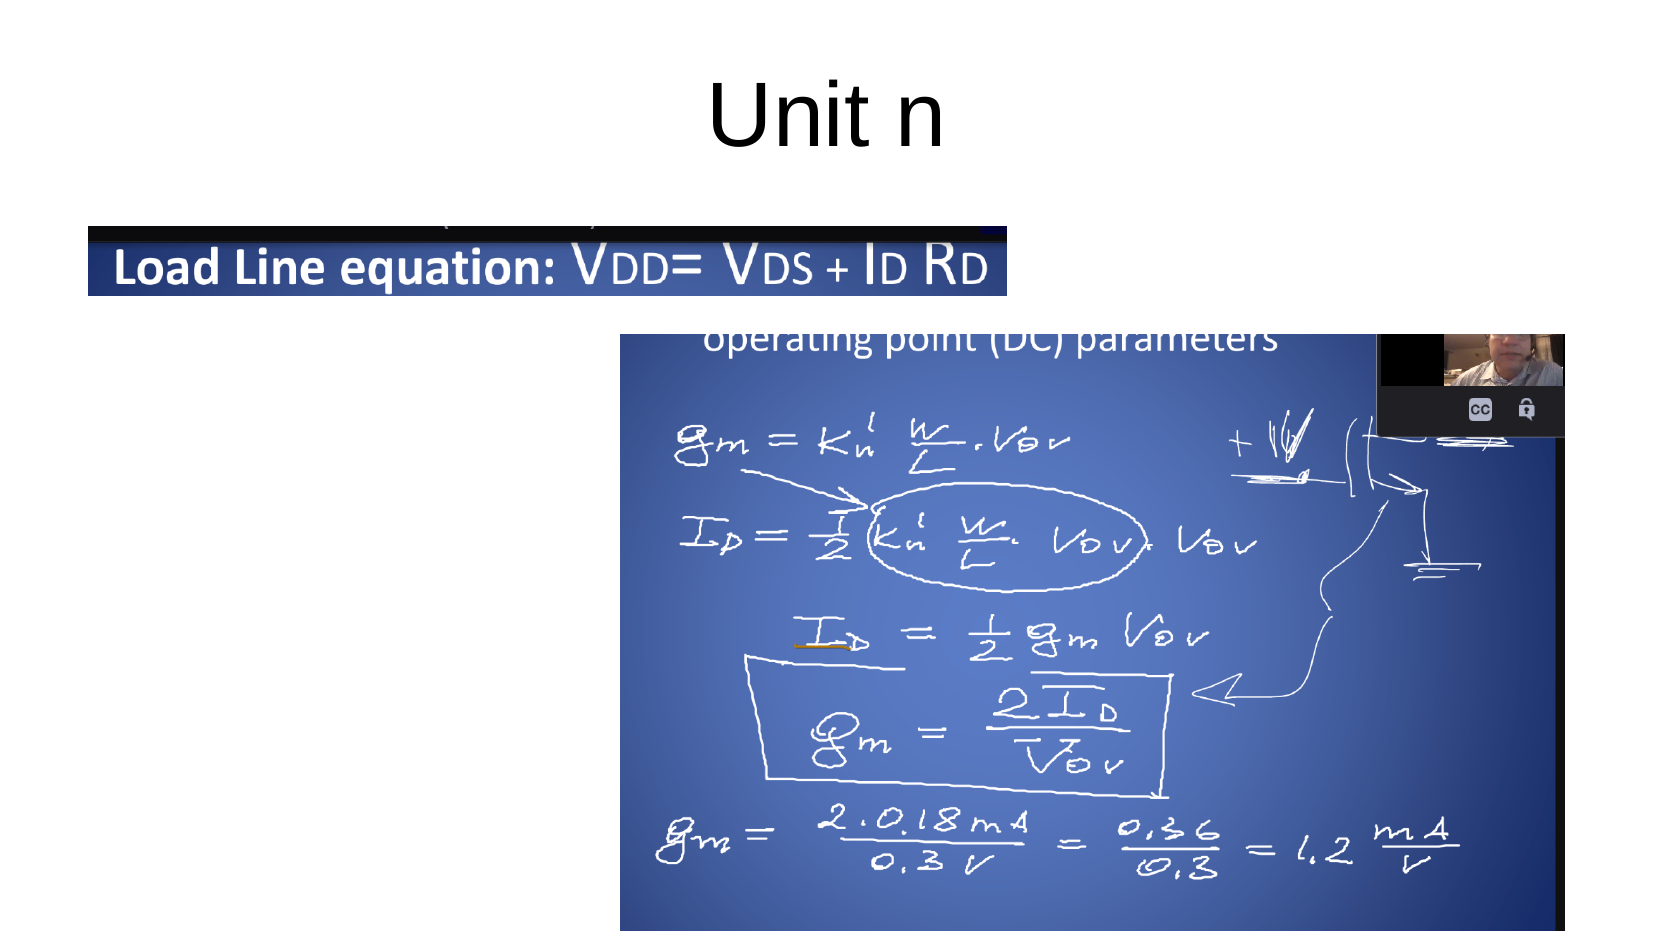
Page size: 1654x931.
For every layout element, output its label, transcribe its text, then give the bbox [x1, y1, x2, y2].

title Unit n [82, 37, 1571, 193]
picture [620, 334, 1565, 931]
picture [88, 226, 1007, 296]
